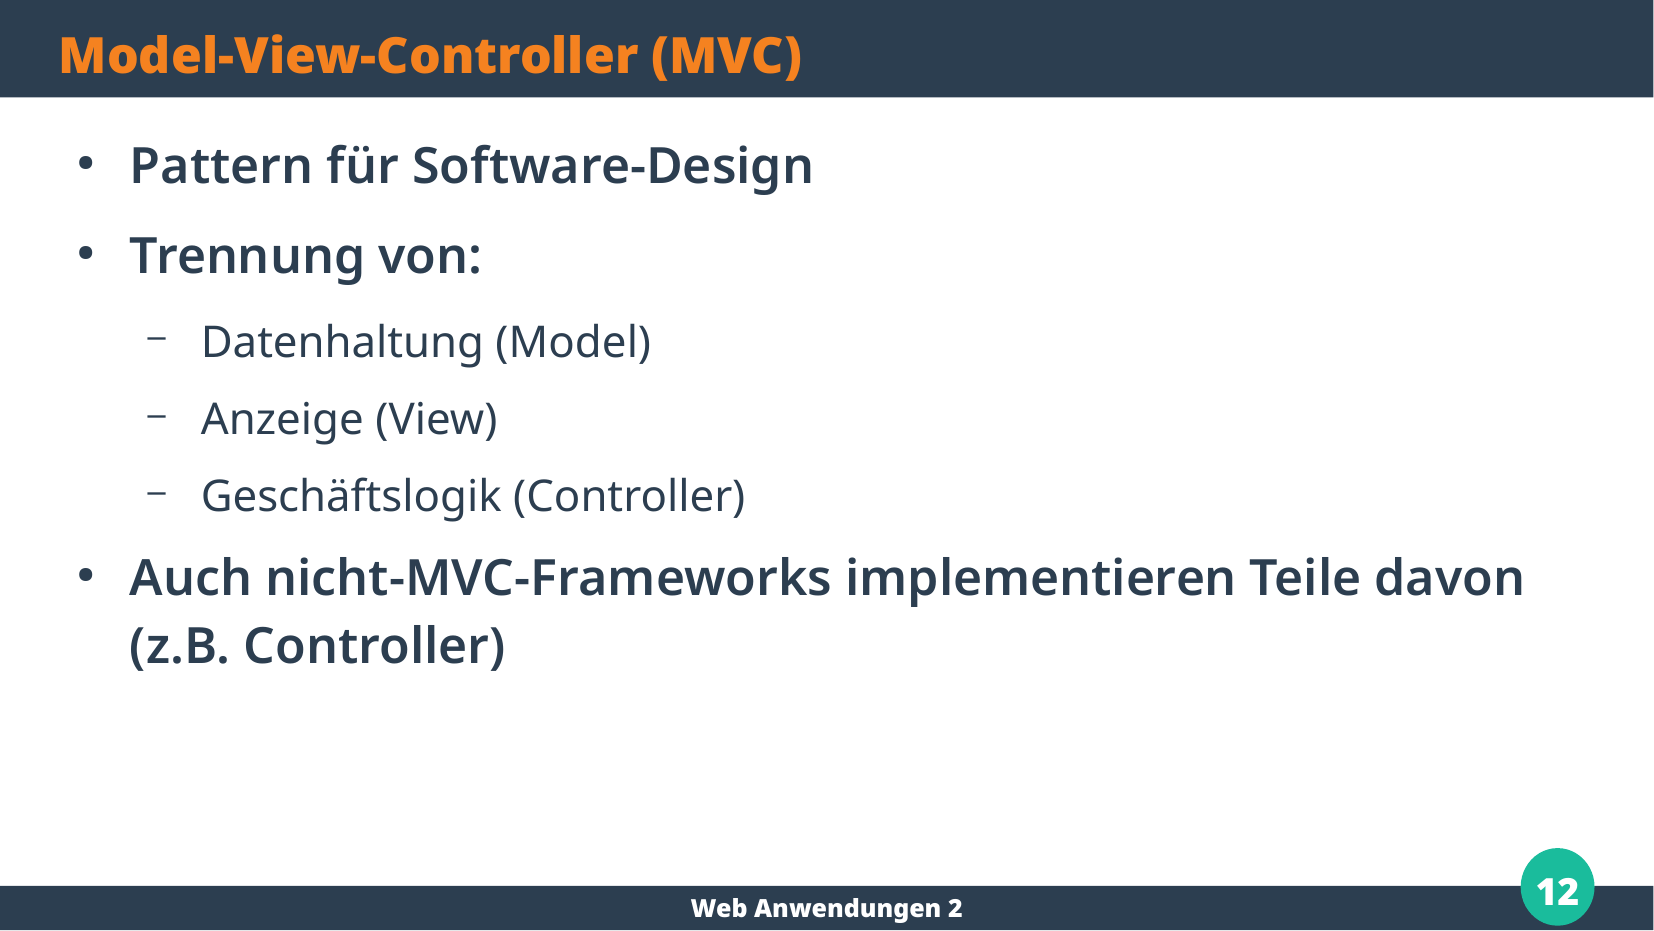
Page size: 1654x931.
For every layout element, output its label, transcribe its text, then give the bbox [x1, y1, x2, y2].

title Model-View-Controller (MVC) [59, 8, 1595, 89]
list Pattern für Software-Design Trennung von: Datenhaltung (Model) Anzeige (View) Geschäftslogik (Controller) Auch nicht-MVC-Frameworks implementieren Teile davon (z.B. Controller) [59, 129, 1595, 864]
